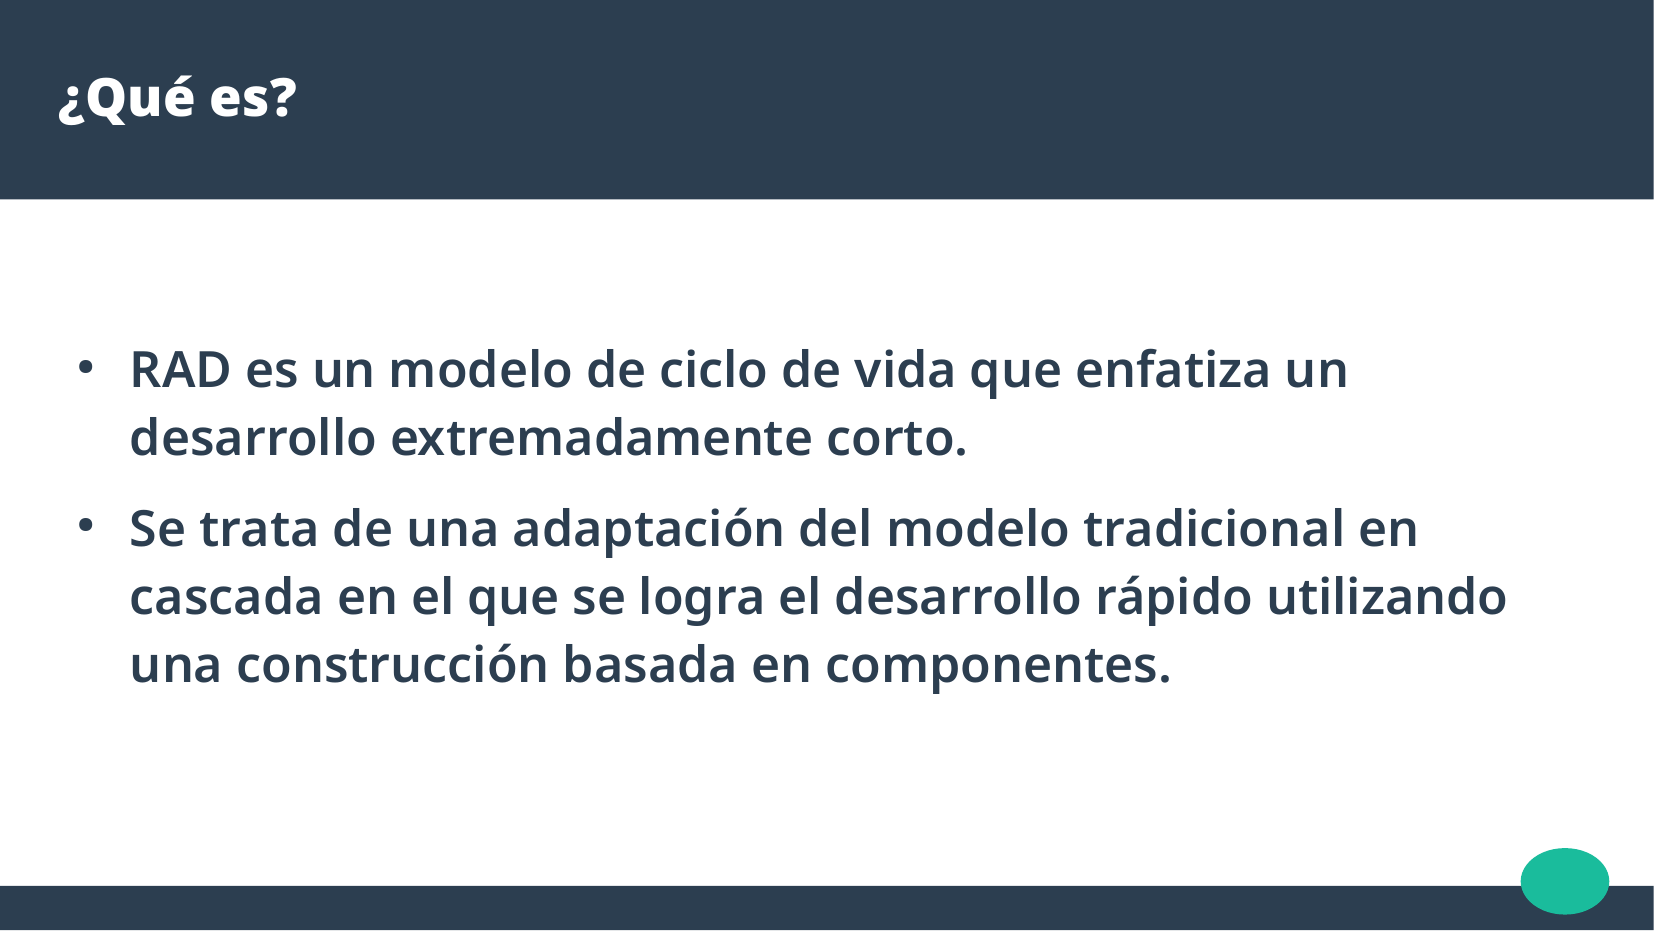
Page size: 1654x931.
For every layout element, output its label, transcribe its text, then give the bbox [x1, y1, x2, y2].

list RAD es un modelo de ciclo de vida que enfatiza un desarrollo extremadamente corto. Se trata de una adaptación del modelo tradicional en cascada en el que se logra el desarrollo rápido utilizando una construcción basada en componentes. [59, 243, 1595, 864]
title ¿Qué es? [59, 37, 1595, 156]
